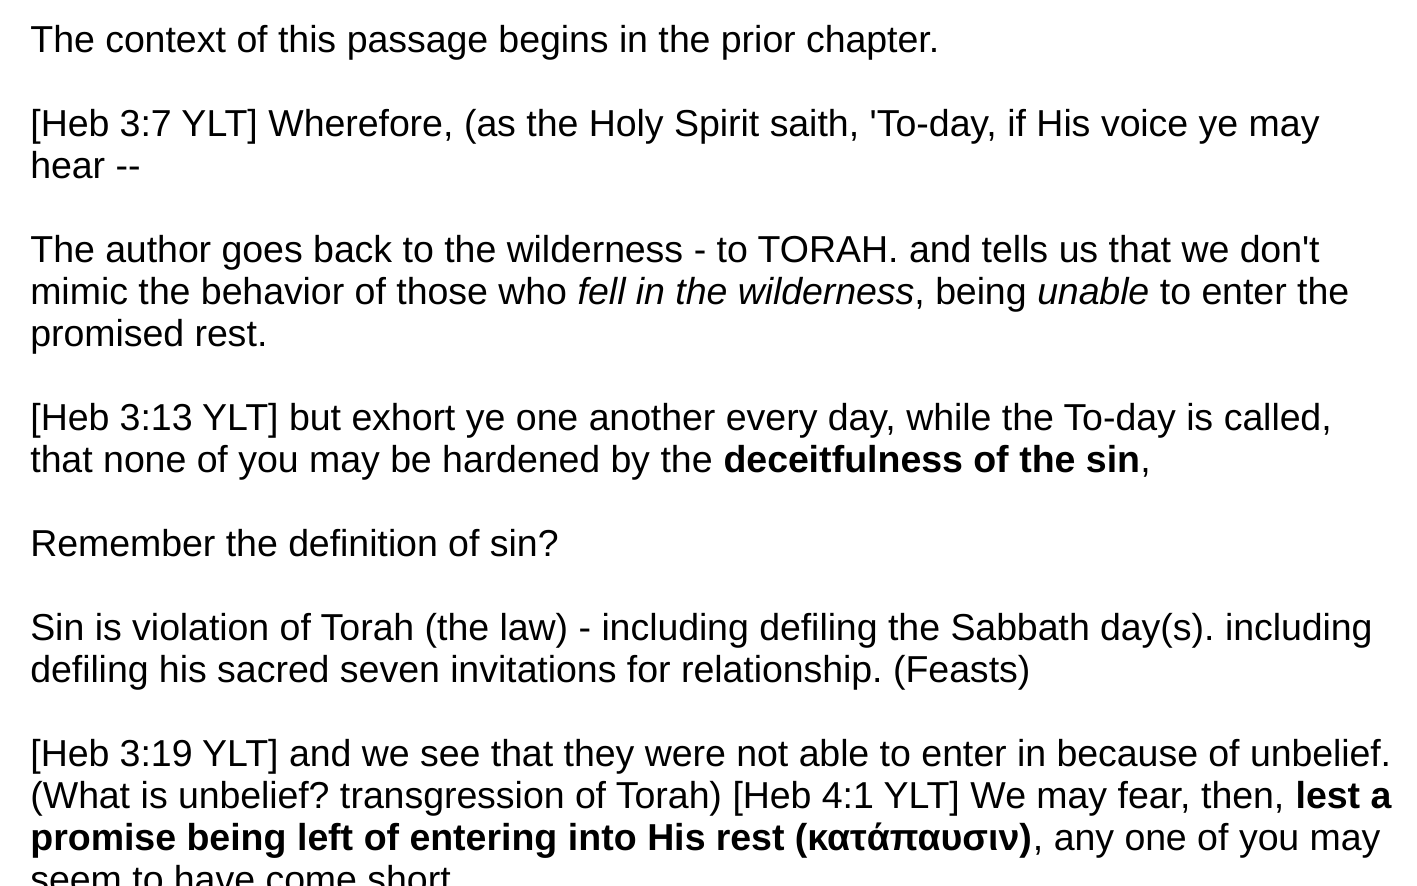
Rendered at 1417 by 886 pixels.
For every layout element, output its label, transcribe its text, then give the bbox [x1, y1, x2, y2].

text_box The context of this passage begins in the prior chapter. [Heb 3:7 YLT] Wherefore, (as the Holy Spirit saith, 'To-day, if His voice ye may hear -- The author goes back to the wilderness - to TORAH. and tells us that we don't mimic the behavior of those who fell in the wilderness, being unable to enter the promised rest. [Heb 3:13 YLT] but exhort ye one another every day, while the To-day is called, that none of you may be hardened by the deceitfulness of the sin, Remember the definition of sin? Sin is violation of Torah (the law) - including defiling the Sabbath day(s). including defiling his sacred seven invitations for relationship. (Feasts) [Heb 3:19 YLT] and we see that they were not able to enter in because of unbelief. (What is unbelief? transgression of Torah) [Heb 4:1 YLT] We may fear, then, lest a promise being left of entering into His rest (κατάπαυσιν), any one of you may seem to have come short, This is the opening context of the rest of chapter 4. That we live in FAITHFUL OBEDIENCE OF TORAH, so we also aren't cut off like the children of Israel in the wilderness. Now let's look at verse 9 in the YLT. [Heb 4:9-11 YLT] there doth remain, then, a sabbatic rest (σαββατισμὸς) to the people of God, for he who did enter into his rest, he also rested from his works, as God from His own. May we be diligent, then, to enter into that rest, that no one in the same example of the unbelief may fall, Doctrinally it's teaching, JESUS entered the rest - YOU HAVE NOT. WE are to diligently GUARD AND DO Torah, so we do not of UNBELIEF also FALL. [15, 11, 1409, 875]
